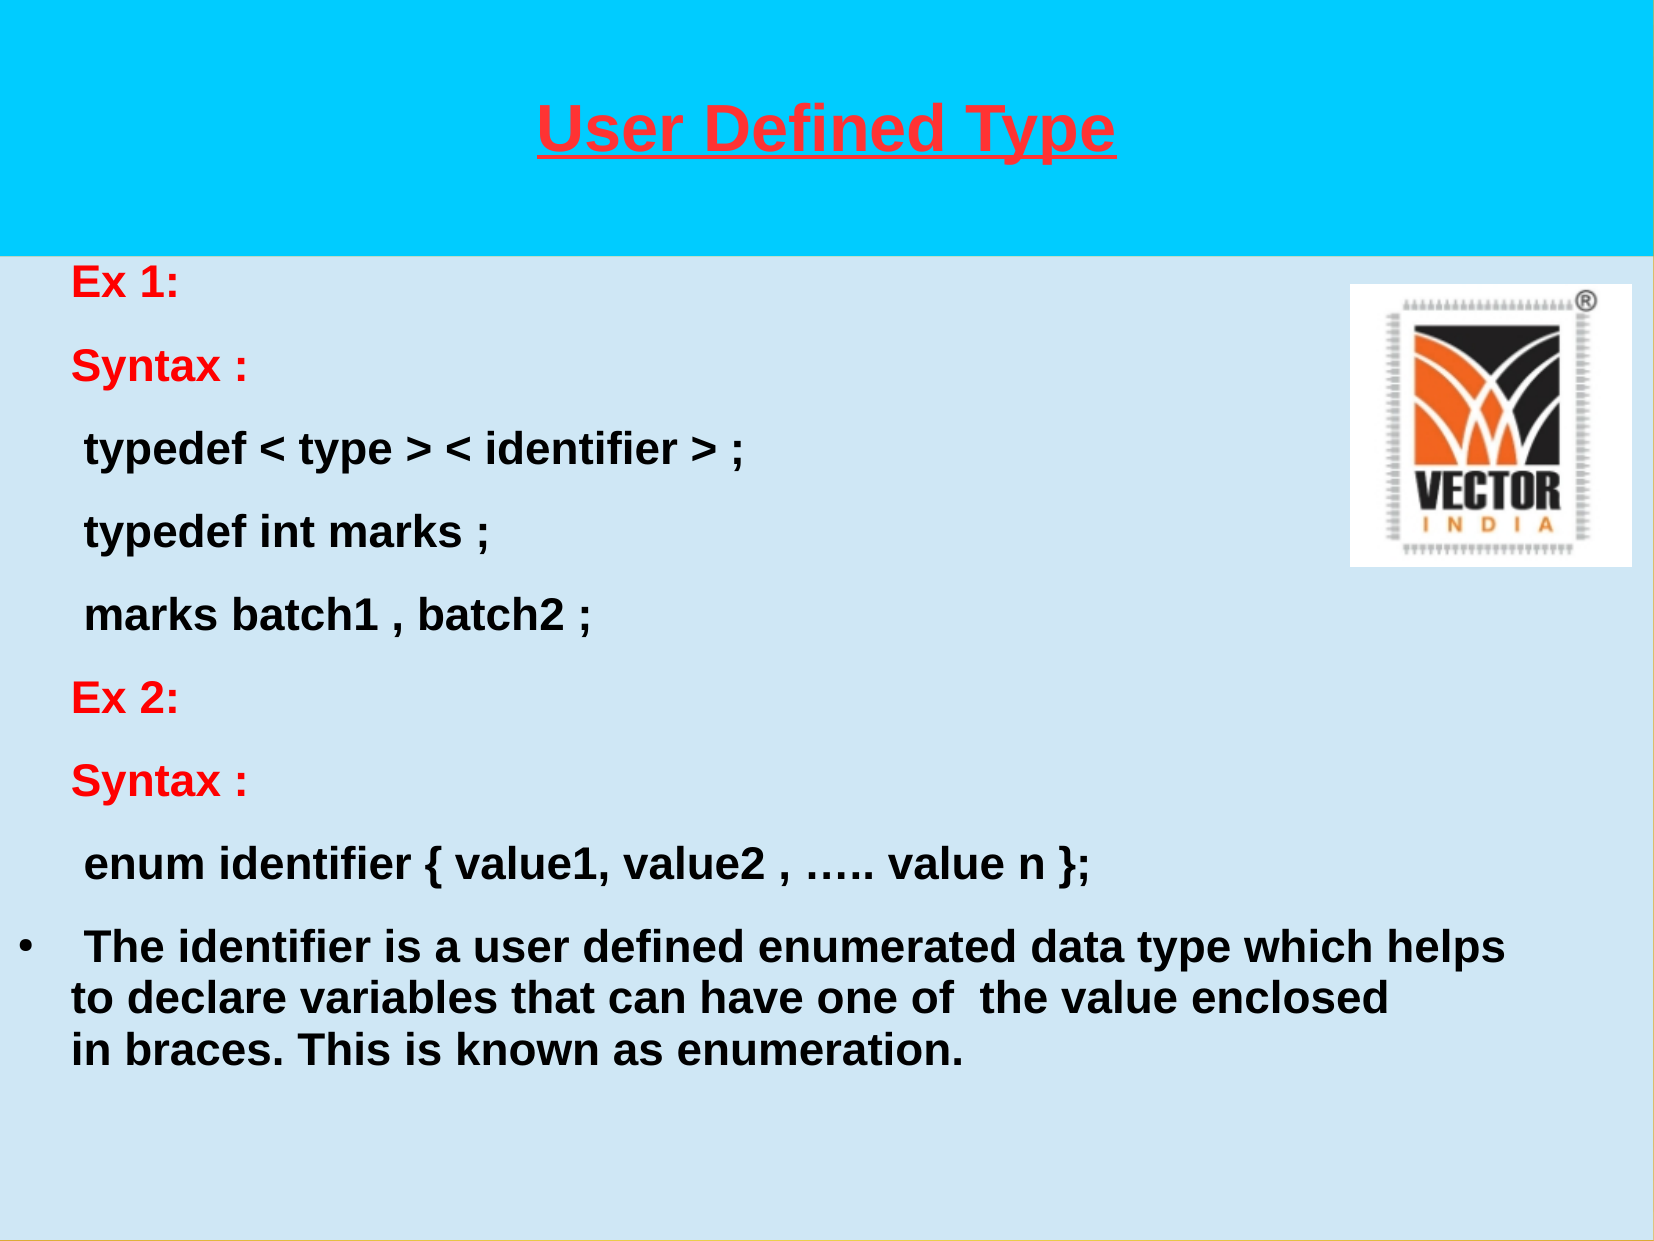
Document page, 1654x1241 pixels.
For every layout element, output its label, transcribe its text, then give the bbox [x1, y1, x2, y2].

title User Defined Type [0, 0, 1654, 256]
list Ex 1: Syntax : typedef < type > < identifier > ; typedef int marks ; marks batch1 , batch2 ; Ex 2: Syntax : enum identifier { value1, value2 , ….. value n }; The identifier is a user defined enumerated data type which helps to declare variables that can have one of the value enclosed in braces. This is known as enumeration. [0, 256, 1654, 1241]
picture [1350, 284, 1632, 567]
